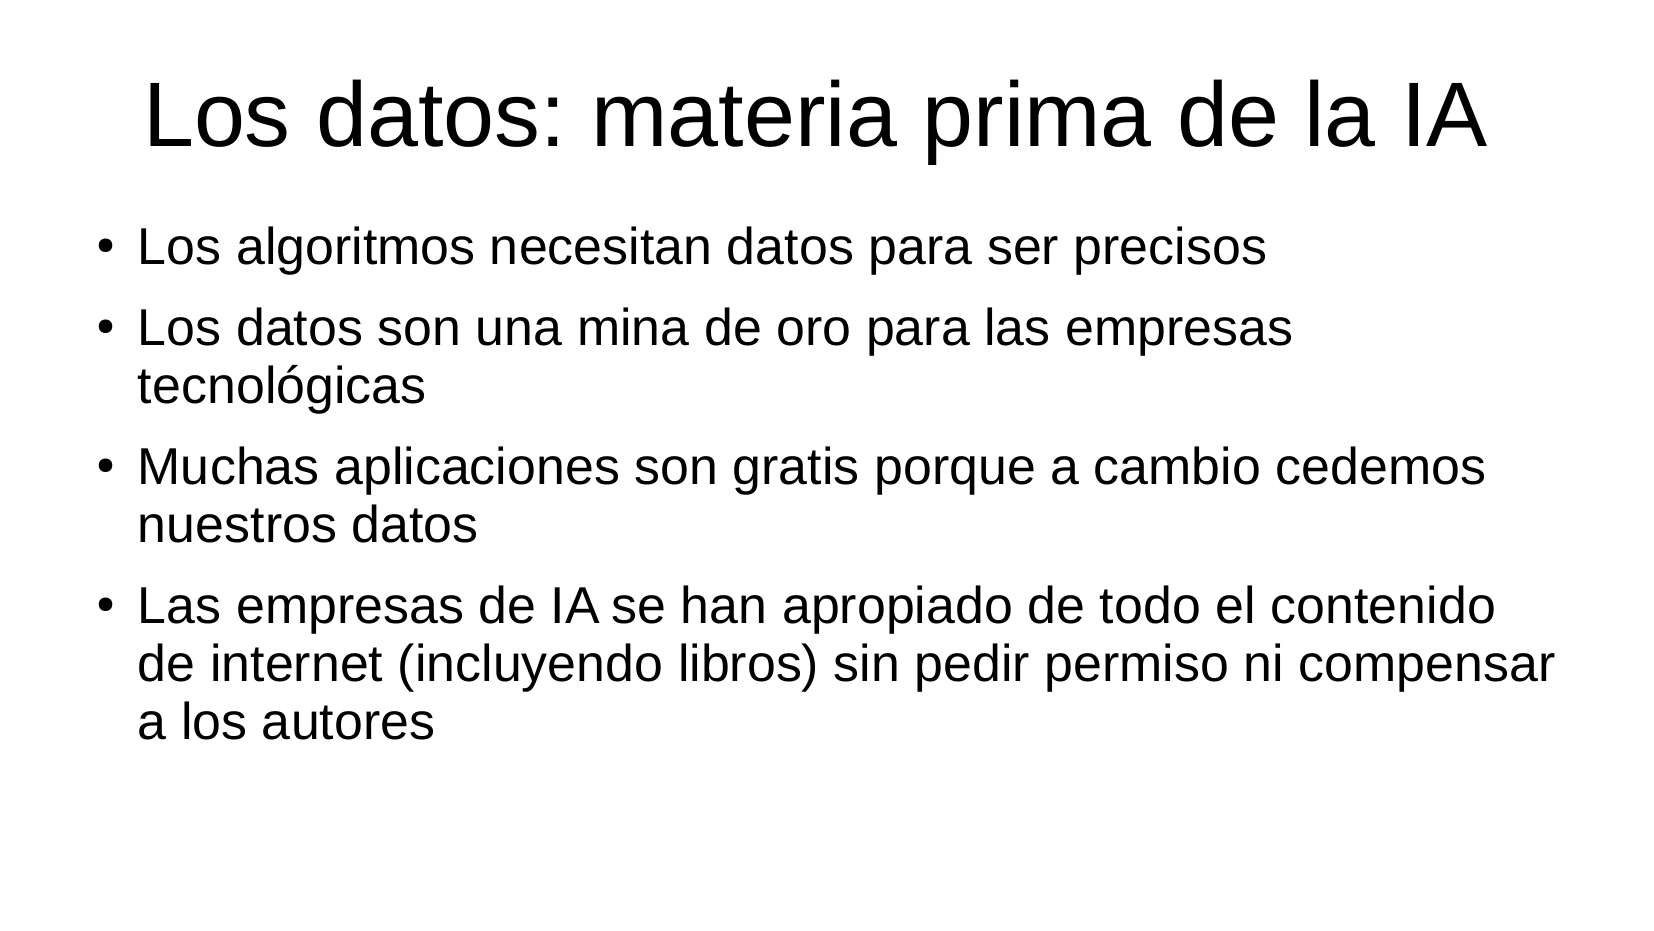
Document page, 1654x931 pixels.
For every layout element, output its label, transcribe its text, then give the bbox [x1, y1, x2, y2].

title Los datos: materia prima de la IA [82, 37, 1571, 193]
list Los algoritmos necesitan datos para ser precisos Los datos son una mina de oro para las empresas tecnológicas Muchas aplicaciones son gratis porque a cambio cedemos nuestros datos Las empresas de IA se han apropiado de todo el contenido de internet (incluyendo libros) sin pedir permiso ni compensar a los autores [82, 217, 1571, 758]
